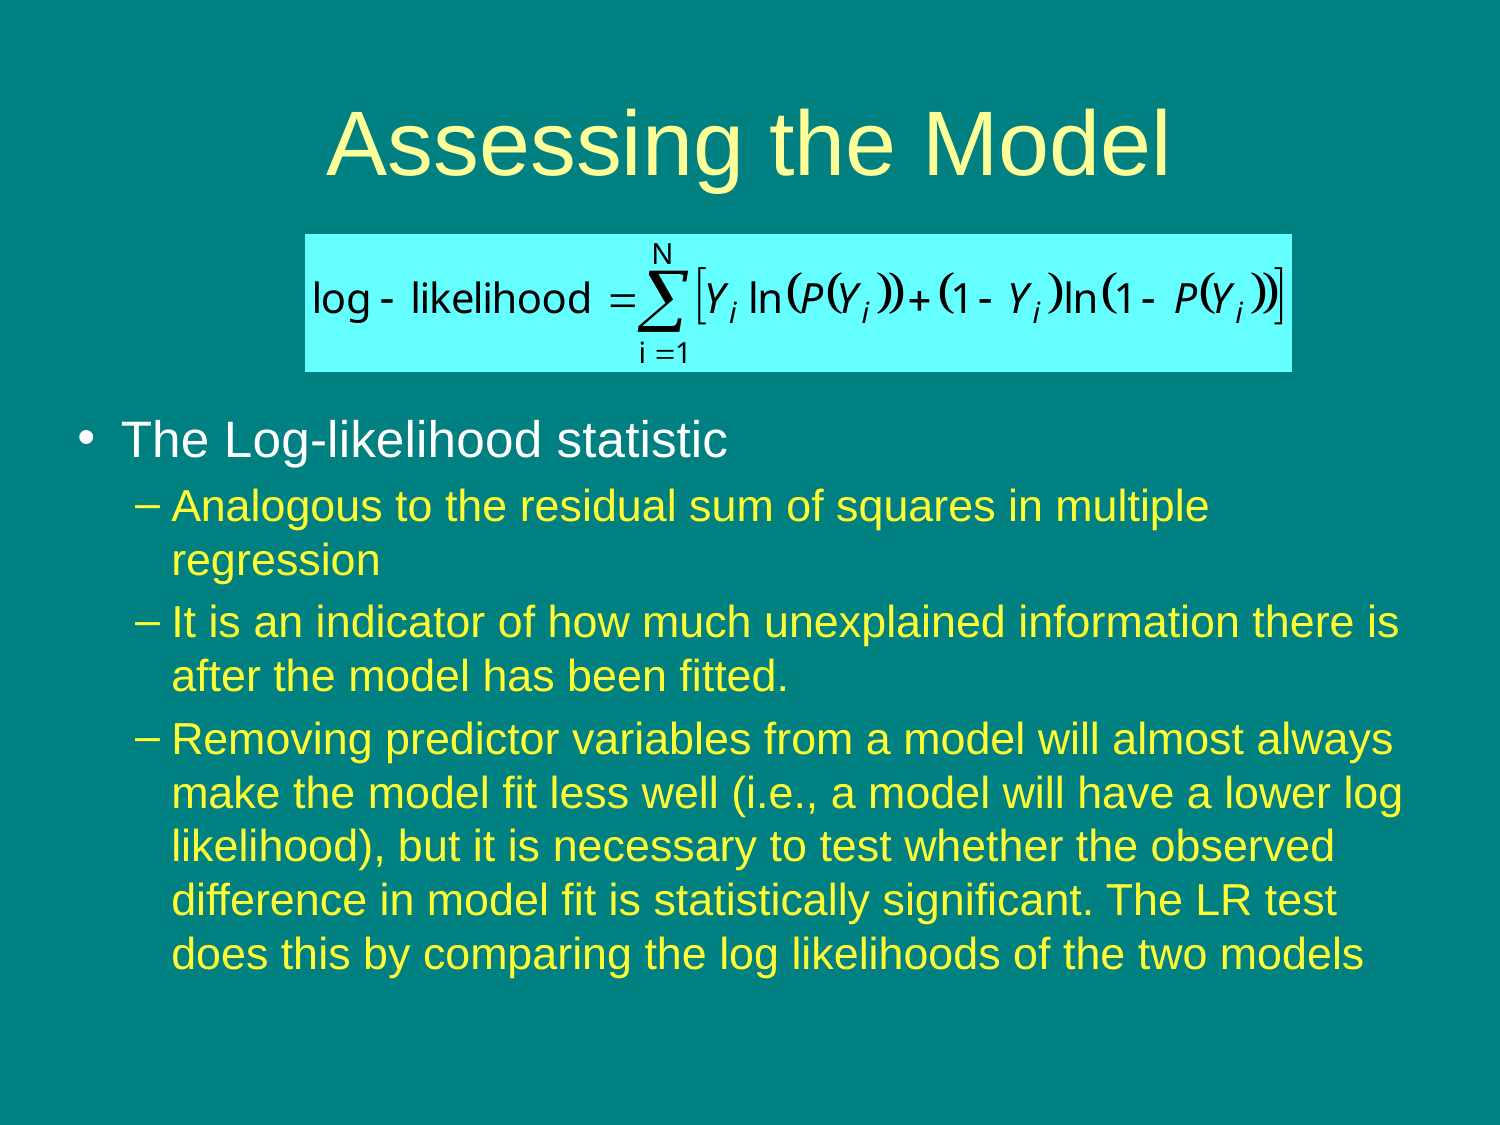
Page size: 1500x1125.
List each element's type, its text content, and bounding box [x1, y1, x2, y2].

list The Log-likelihood statistic Analogous to the residual sum of squares in multiple regression It is an indicator of how much unexplained information there is after the model has been fitted. Removing predictor variables from a model will almost always make the model fit less well (i.e., a model will have a lower log likelihood), but it is necessary to test whether the observed difference in model fit is statistically significant. The LR test does this by comparing the log likelihoods of the two models [62, 398, 1425, 1038]
title Assessing the Model [75, 45, 1425, 233]
picture [304, 234, 1293, 372]
